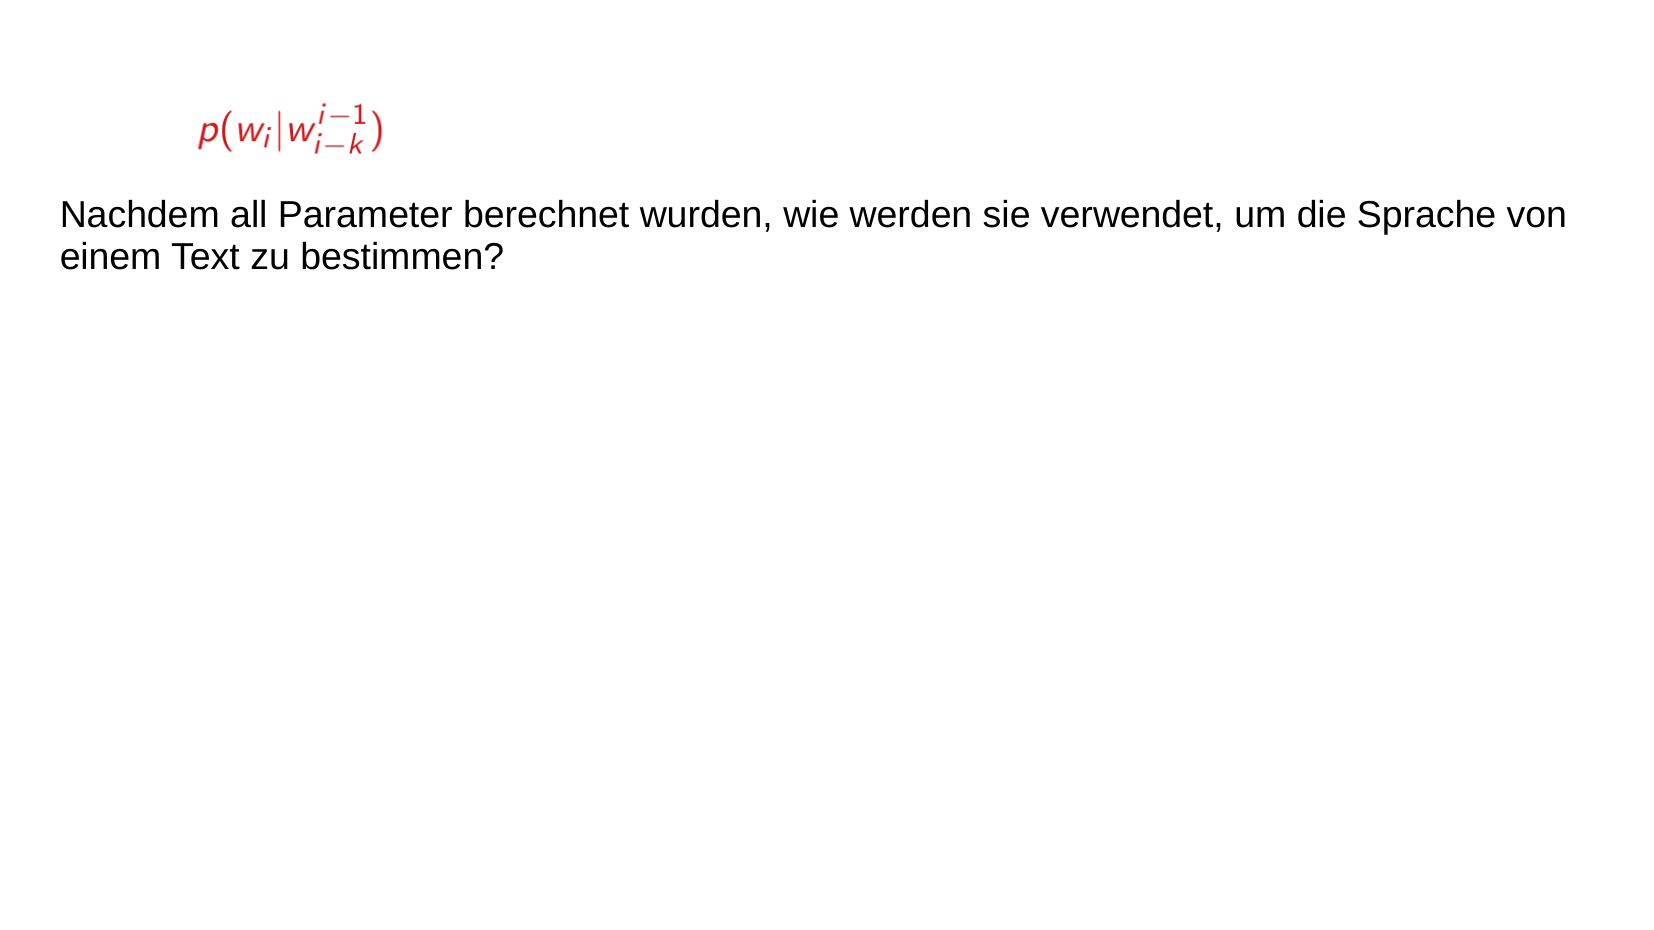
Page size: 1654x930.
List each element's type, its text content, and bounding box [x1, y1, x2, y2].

picture [165, 59, 390, 186]
text_box Nachdem all Parameter berechnet wurden, wie werden sie verwendet, um die Sprache von einem Text zu bestimmen? [45, 186, 1591, 285]
